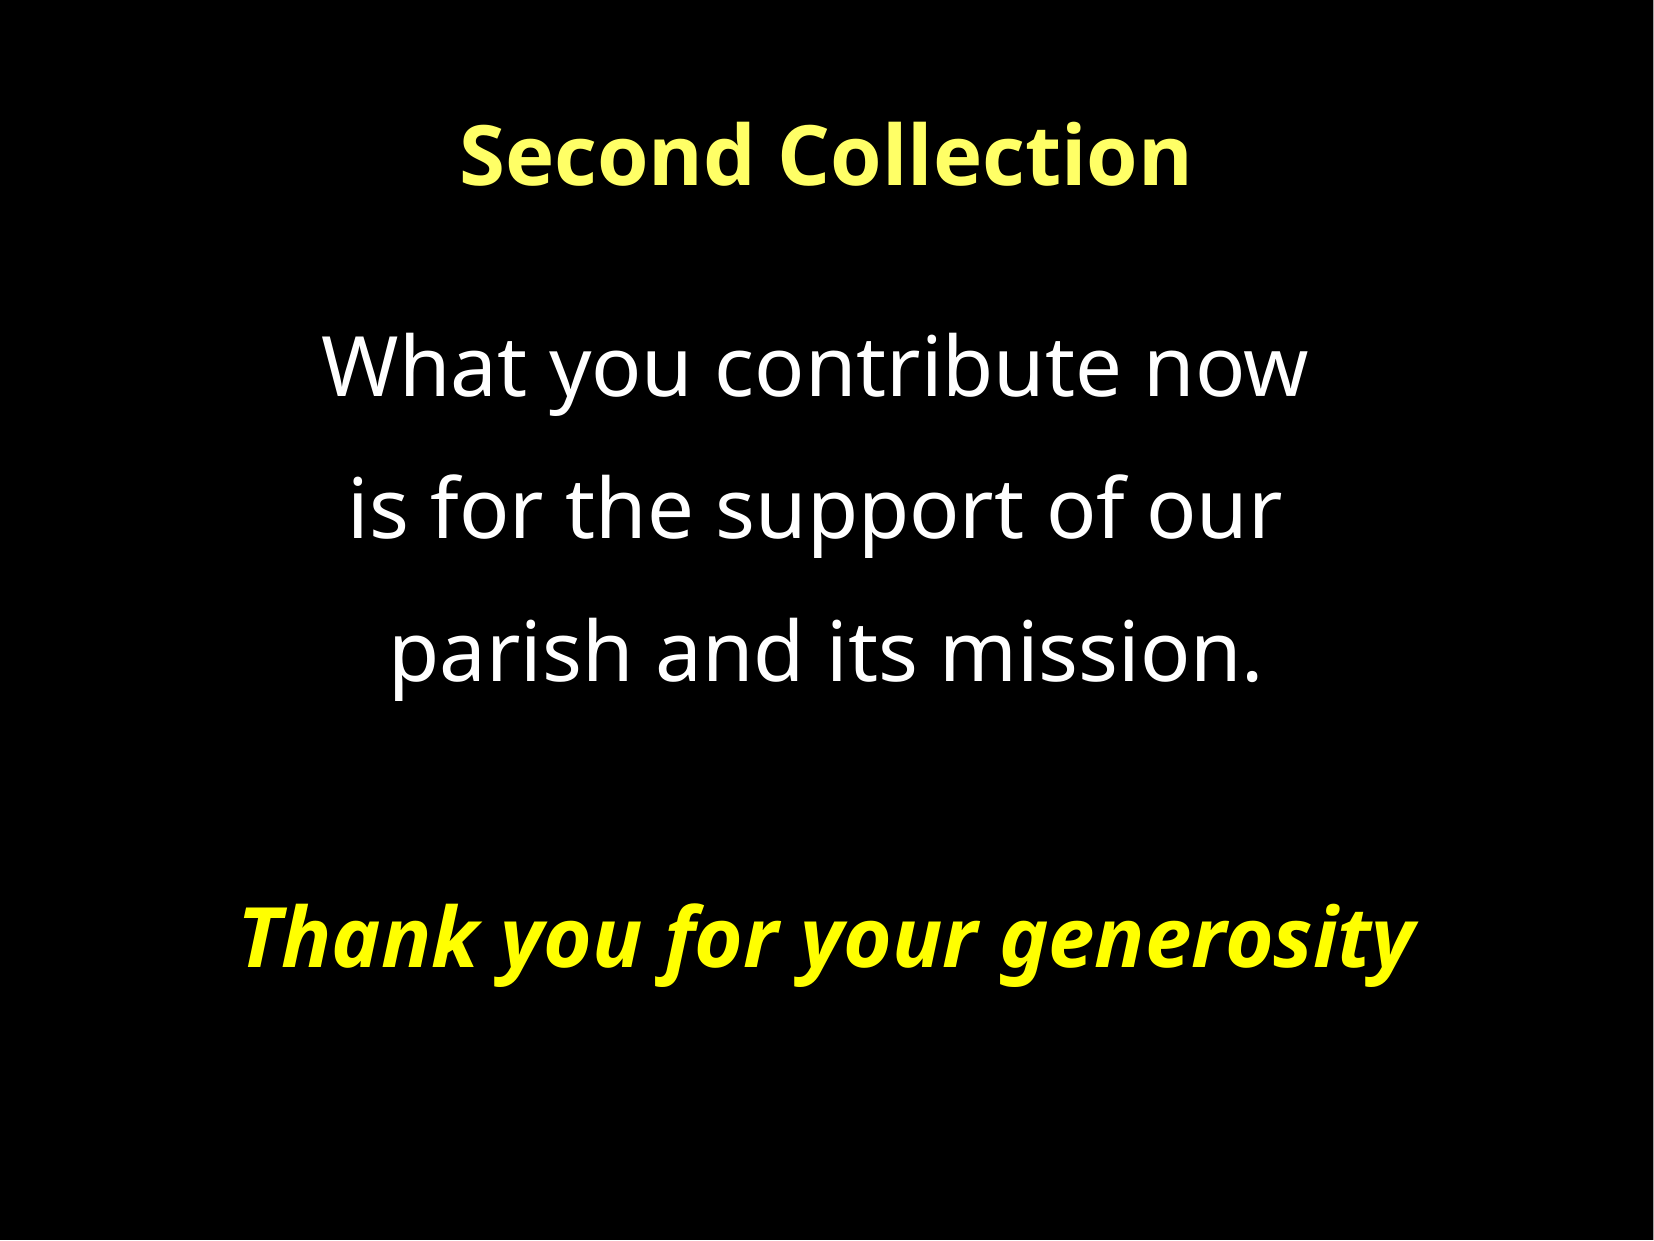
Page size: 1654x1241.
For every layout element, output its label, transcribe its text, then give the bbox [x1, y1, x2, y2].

title Second Collection [82, 49, 1571, 257]
list What you contribute now is for the support of our parish and its mission. Thank you for your generosity [0, 307, 1654, 1241]
